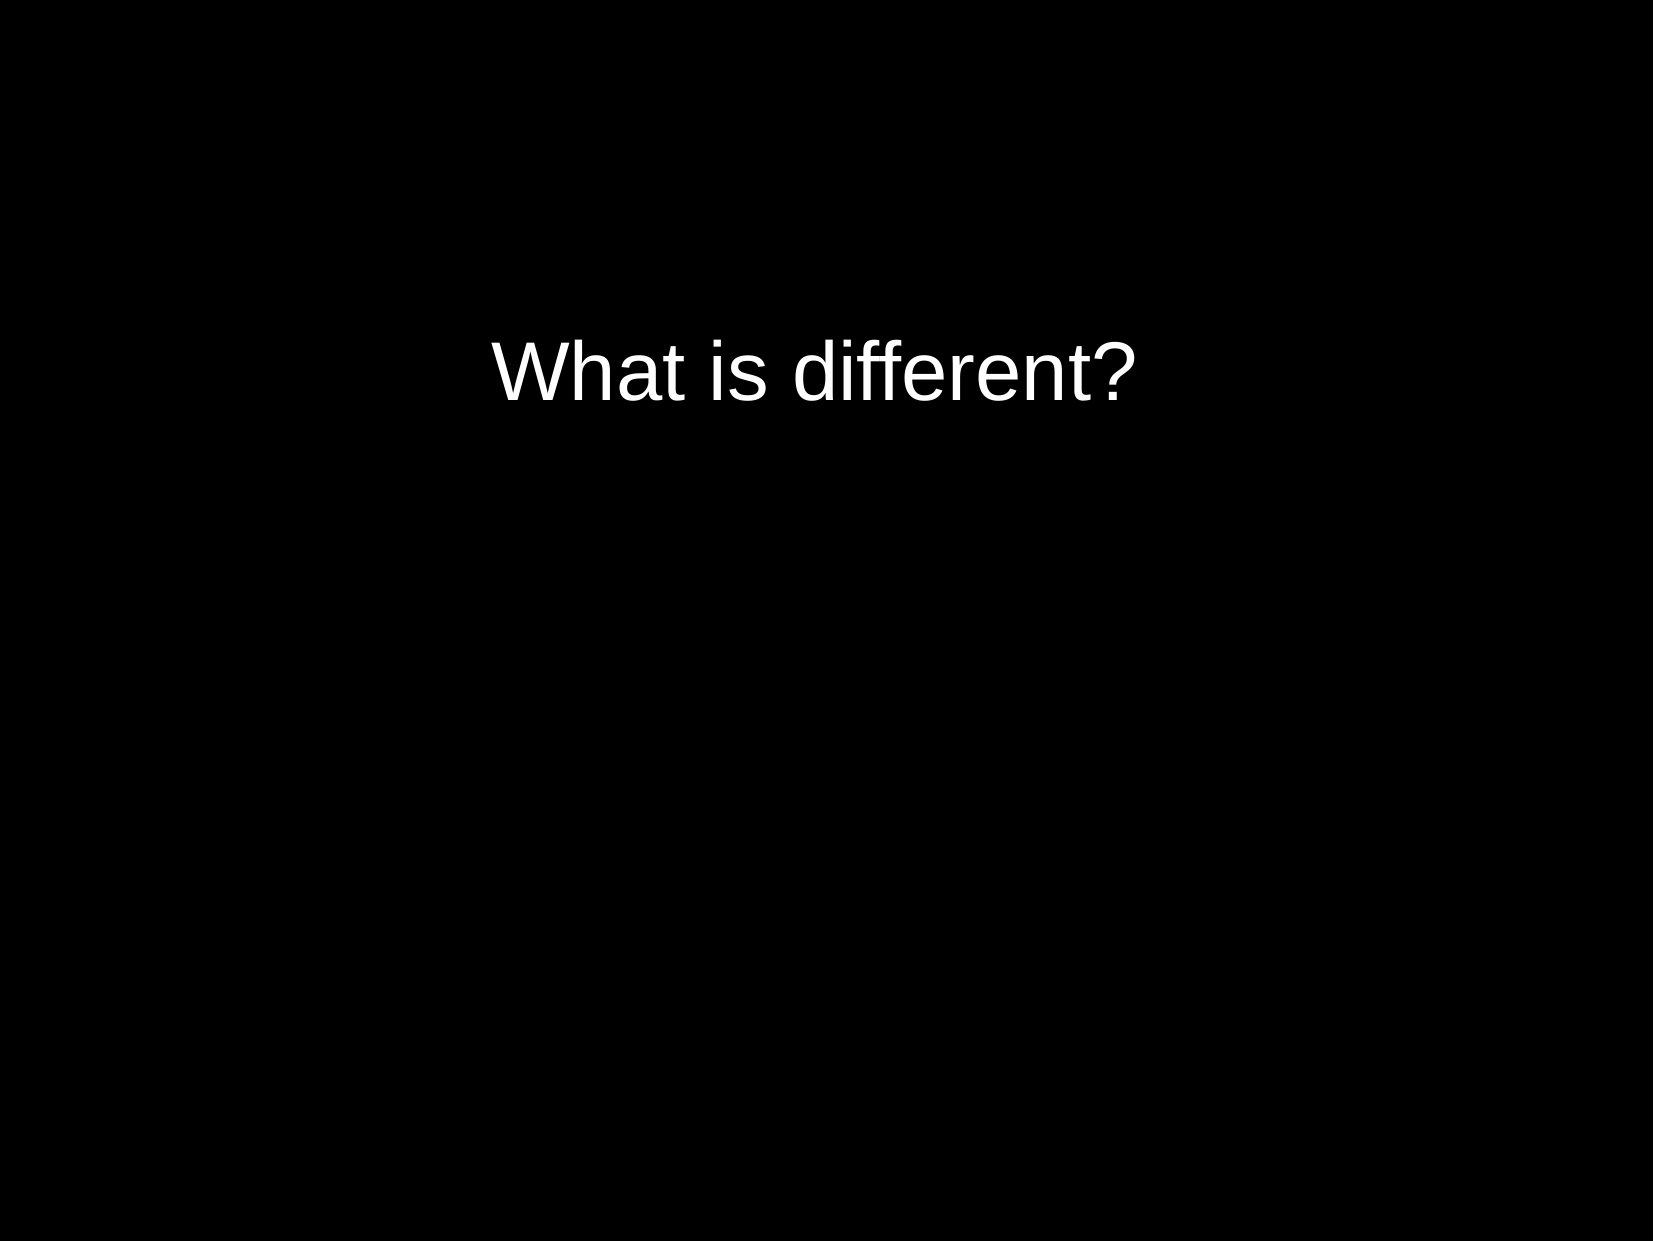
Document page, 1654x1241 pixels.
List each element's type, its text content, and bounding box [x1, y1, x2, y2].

title What is different? [82, 275, 1571, 468]
